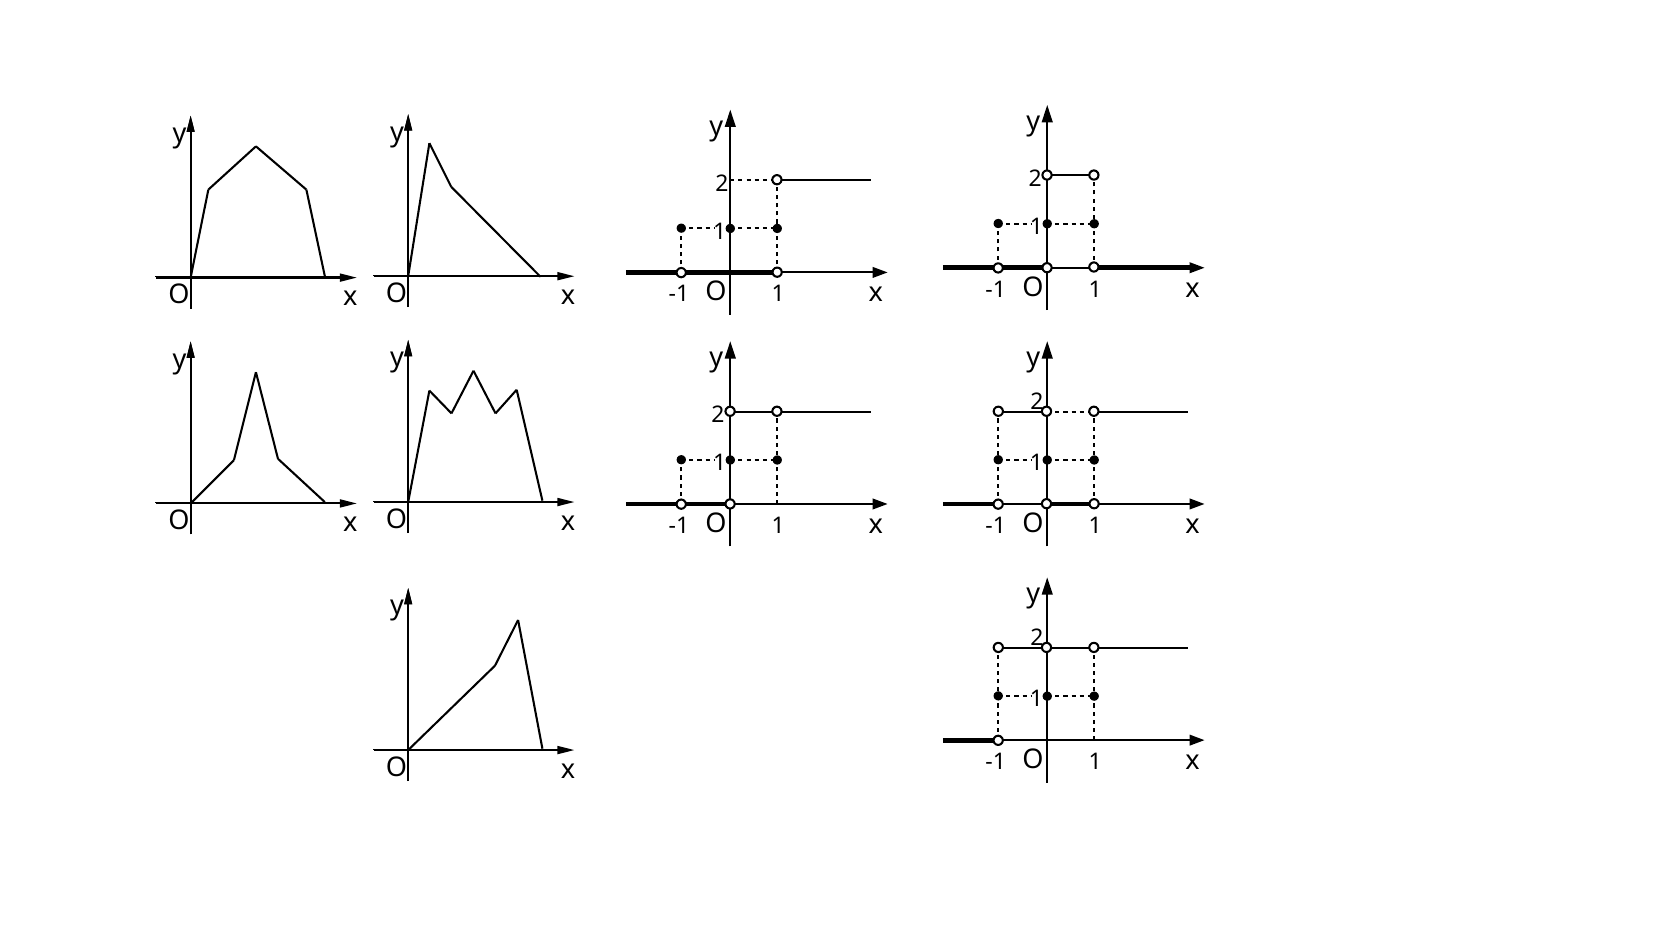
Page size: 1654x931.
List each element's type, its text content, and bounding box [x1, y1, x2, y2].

text_box x [546, 268, 580, 312]
text_box -1 [653, 275, 703, 312]
text_box 2 [696, 390, 744, 445]
text_box O [371, 266, 424, 318]
text_box x [328, 269, 362, 314]
text_box [725, 223, 736, 234]
text_box O [1007, 732, 1081, 804]
text_box y [694, 330, 752, 392]
text_box [772, 223, 782, 234]
text_box [1042, 691, 1052, 701]
text_box 1 [1015, 202, 1062, 257]
text_box O [1007, 260, 1081, 331]
text_box [676, 267, 686, 278]
text_box [676, 223, 686, 233]
text_box [1089, 691, 1099, 701]
text_box [993, 263, 1003, 273]
text_box O [690, 264, 764, 270]
text_box 2 [1013, 154, 1061, 209]
text_box [725, 455, 736, 465]
text_box [725, 499, 735, 509]
text_box [676, 499, 686, 509]
text_box O [153, 267, 206, 319]
text_box O [690, 496, 764, 567]
text_box x [1170, 733, 1217, 794]
text_box 1 [1073, 737, 1118, 780]
text_box x [328, 495, 362, 539]
text_box [1042, 455, 1052, 465]
text_box x [853, 497, 900, 558]
text_box [1042, 263, 1052, 273]
text_box 1 [698, 207, 745, 262]
text_box y [157, 332, 200, 376]
text_box O [153, 493, 206, 545]
text_box O [371, 740, 424, 792]
text_box 1 [1073, 501, 1118, 544]
text_box x [1170, 497, 1217, 558]
text_box 1 [1015, 438, 1062, 493]
text_box [993, 642, 1003, 653]
text_box [772, 175, 782, 185]
text_box [676, 455, 686, 465]
text_box -1 [653, 506, 703, 544]
text_box -1 [970, 270, 1020, 307]
text_box [993, 406, 1003, 416]
text_box y [1011, 566, 1069, 628]
text_box 1 [1015, 674, 1062, 729]
text_box 2 [1015, 377, 1063, 432]
text_box -1 [970, 501, 1020, 544]
text_box O [690, 275, 764, 336]
text_box y [694, 99, 752, 160]
text_box [993, 218, 1003, 229]
text_box [1089, 499, 1099, 509]
text_box y [157, 106, 200, 150]
text_box [993, 499, 1003, 509]
text_box [1089, 170, 1099, 180]
text_box x [853, 265, 900, 326]
text_box [1041, 406, 1052, 416]
text_box x [546, 493, 580, 538]
text_box [1089, 262, 1099, 272]
text_box 2 [700, 159, 748, 214]
text_box O [1007, 496, 1081, 567]
text_box 1 [1073, 265, 1118, 307]
text_box y [375, 578, 417, 623]
text_box 2 [1015, 613, 1063, 647]
text_box [772, 406, 782, 416]
text_box x [1170, 261, 1217, 322]
text_box y [375, 330, 417, 375]
text_box [772, 455, 782, 465]
text_box [1089, 219, 1099, 229]
text_box [1042, 170, 1052, 180]
text_box 1 [698, 438, 745, 493]
text_box [1041, 642, 1052, 653]
text_box [993, 735, 1003, 745]
text_box [1089, 642, 1099, 653]
text_box [1042, 219, 1052, 229]
text_box -1 [970, 737, 1020, 780]
text_box [993, 691, 1003, 701]
text_box y [375, 104, 417, 149]
text_box x [546, 742, 580, 786]
text_box y [1011, 94, 1069, 155]
text_box 1 [756, 269, 801, 312]
text_box [1041, 499, 1052, 509]
text_box 2 [1015, 649, 1063, 668]
text_box [1089, 406, 1099, 416]
text_box 1 [756, 501, 801, 544]
text_box y [1011, 330, 1069, 392]
text_box [725, 406, 735, 416]
text_box [1089, 455, 1099, 465]
text_box O [371, 492, 424, 544]
text_box [993, 455, 1003, 465]
